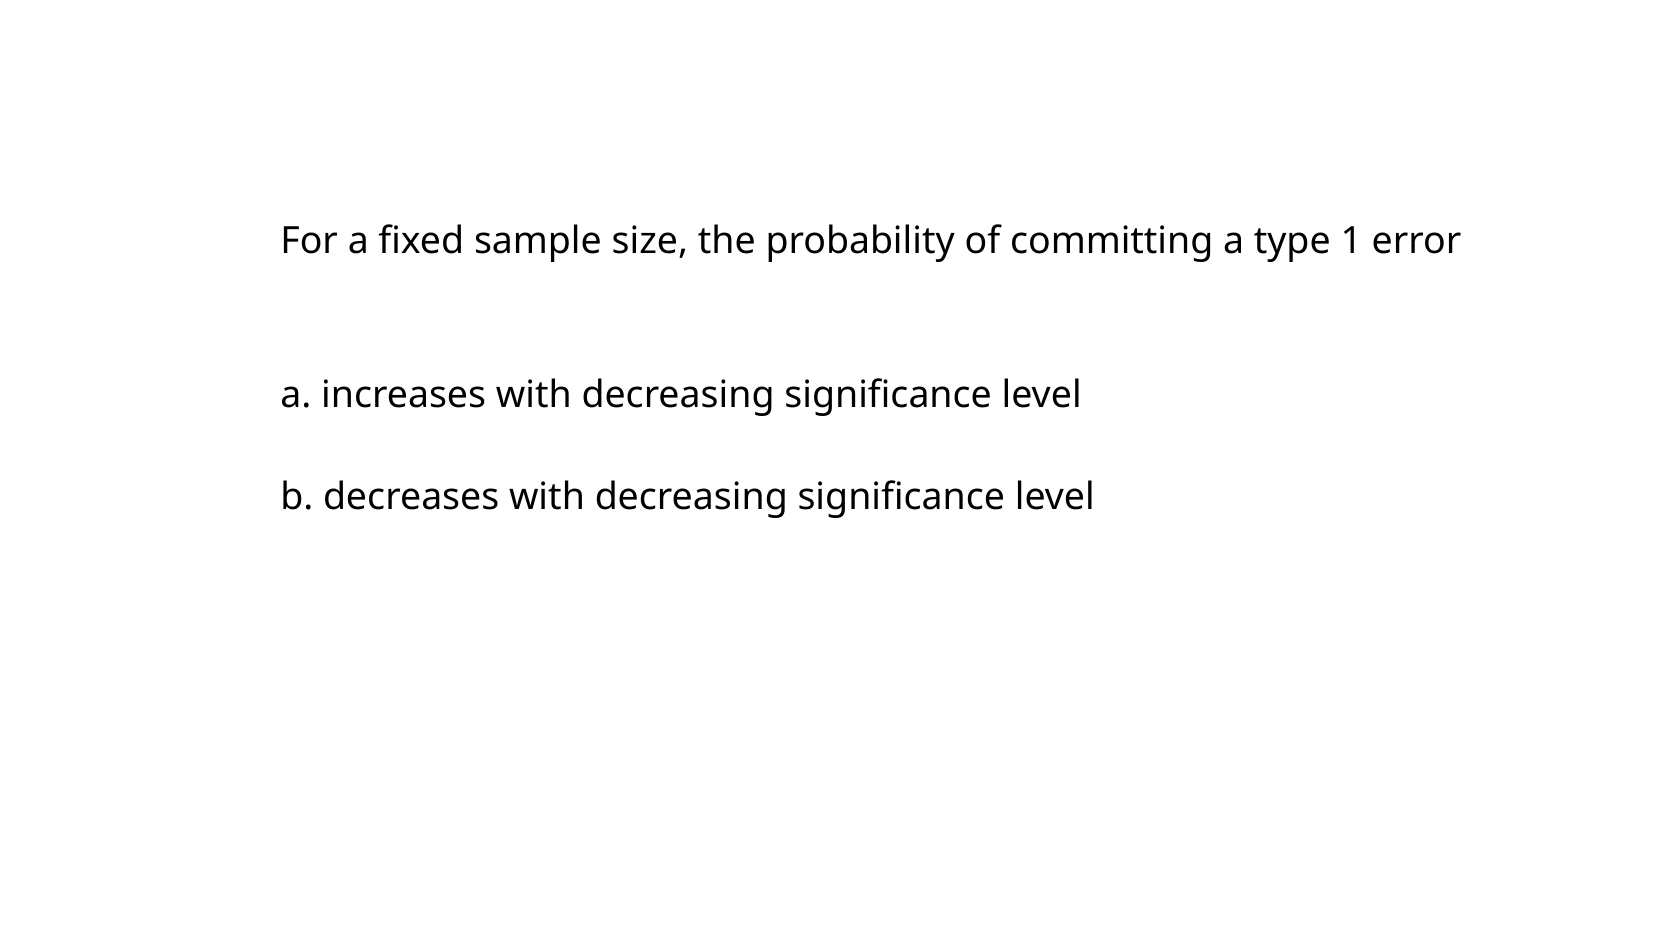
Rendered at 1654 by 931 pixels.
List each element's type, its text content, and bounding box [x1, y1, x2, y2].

text_box For a fixed sample size, the probability of committing a type 1 error a. increases with decreasing significance level b. decreases with decreasing significance level [265, 206, 1536, 684]
